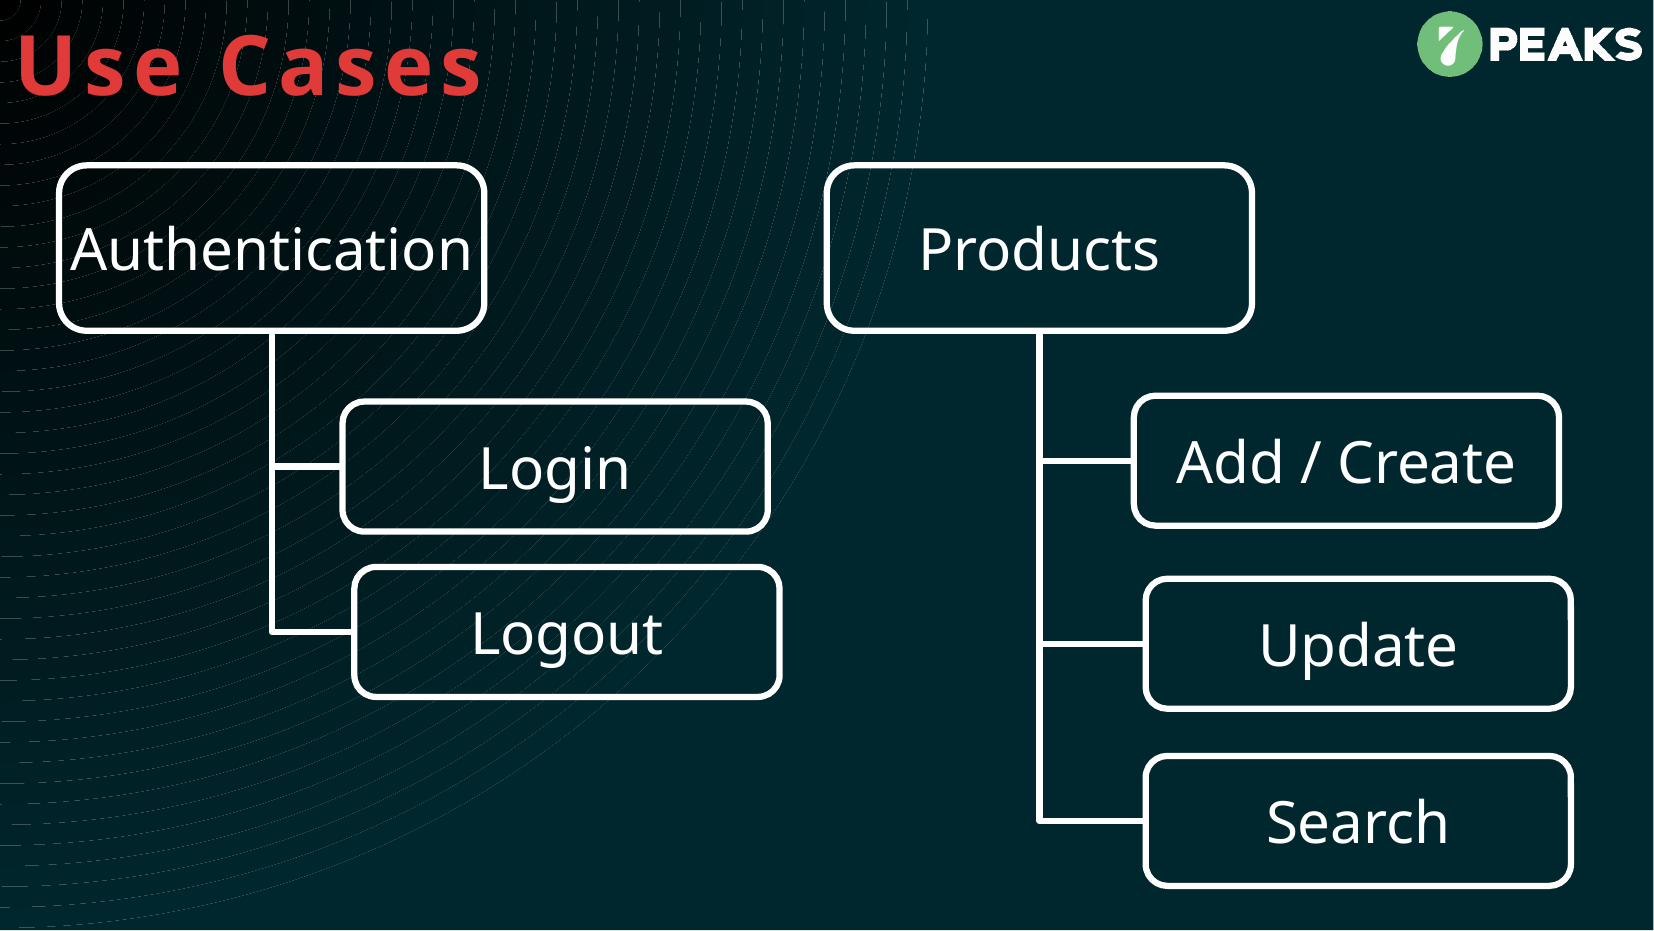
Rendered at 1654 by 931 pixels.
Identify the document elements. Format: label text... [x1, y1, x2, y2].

text_box Logout [354, 566, 780, 697]
text_box Login [342, 401, 768, 532]
text_box Search [1145, 755, 1571, 886]
text_box Add / Create [1133, 395, 1560, 526]
picture [1417, 11, 1642, 77]
text_box Products [826, 165, 1253, 331]
text_box Update [1145, 578, 1571, 709]
text_box Authentication [59, 165, 485, 331]
text_box Use Cases [0, 0, 721, 130]
